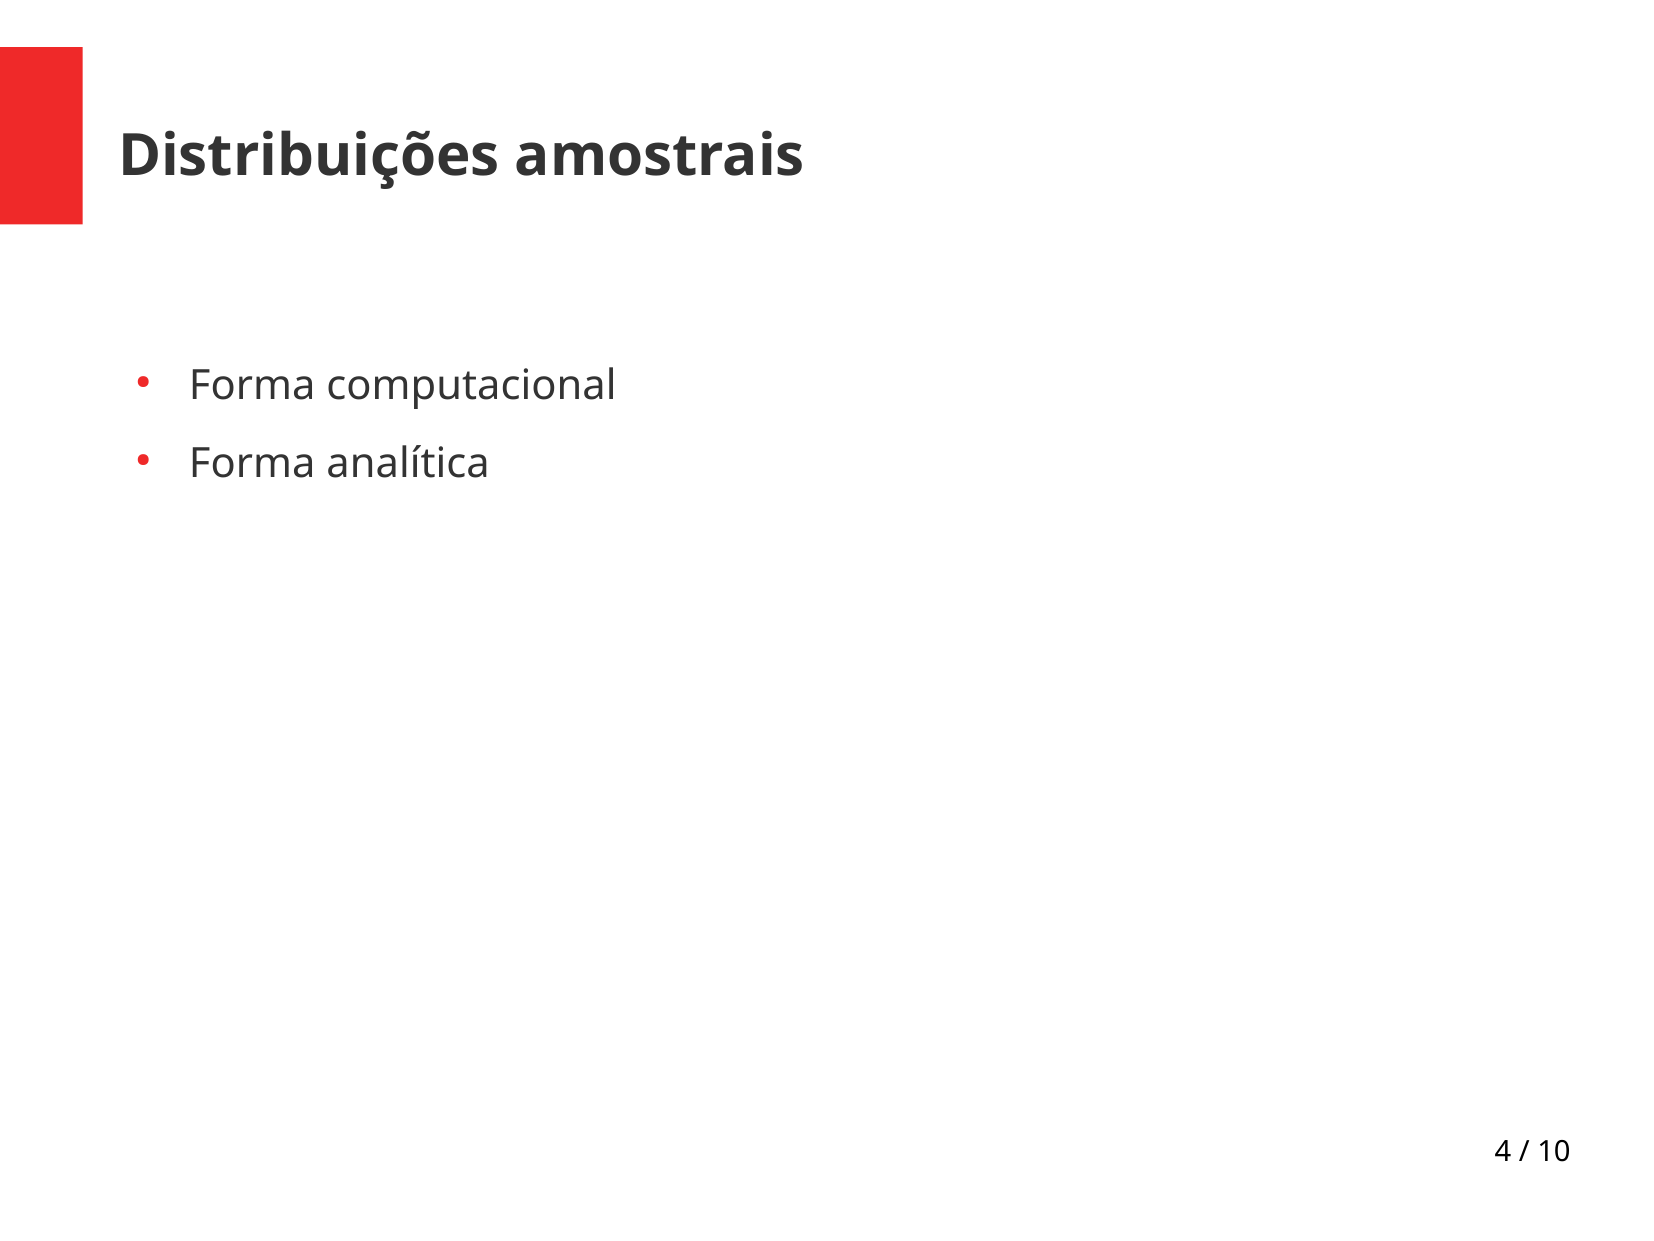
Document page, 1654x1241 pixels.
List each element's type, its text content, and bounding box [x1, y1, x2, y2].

list Forma computacional Forma analítica [118, 354, 1536, 1074]
title Distribuições amostrais [118, 49, 1571, 257]
